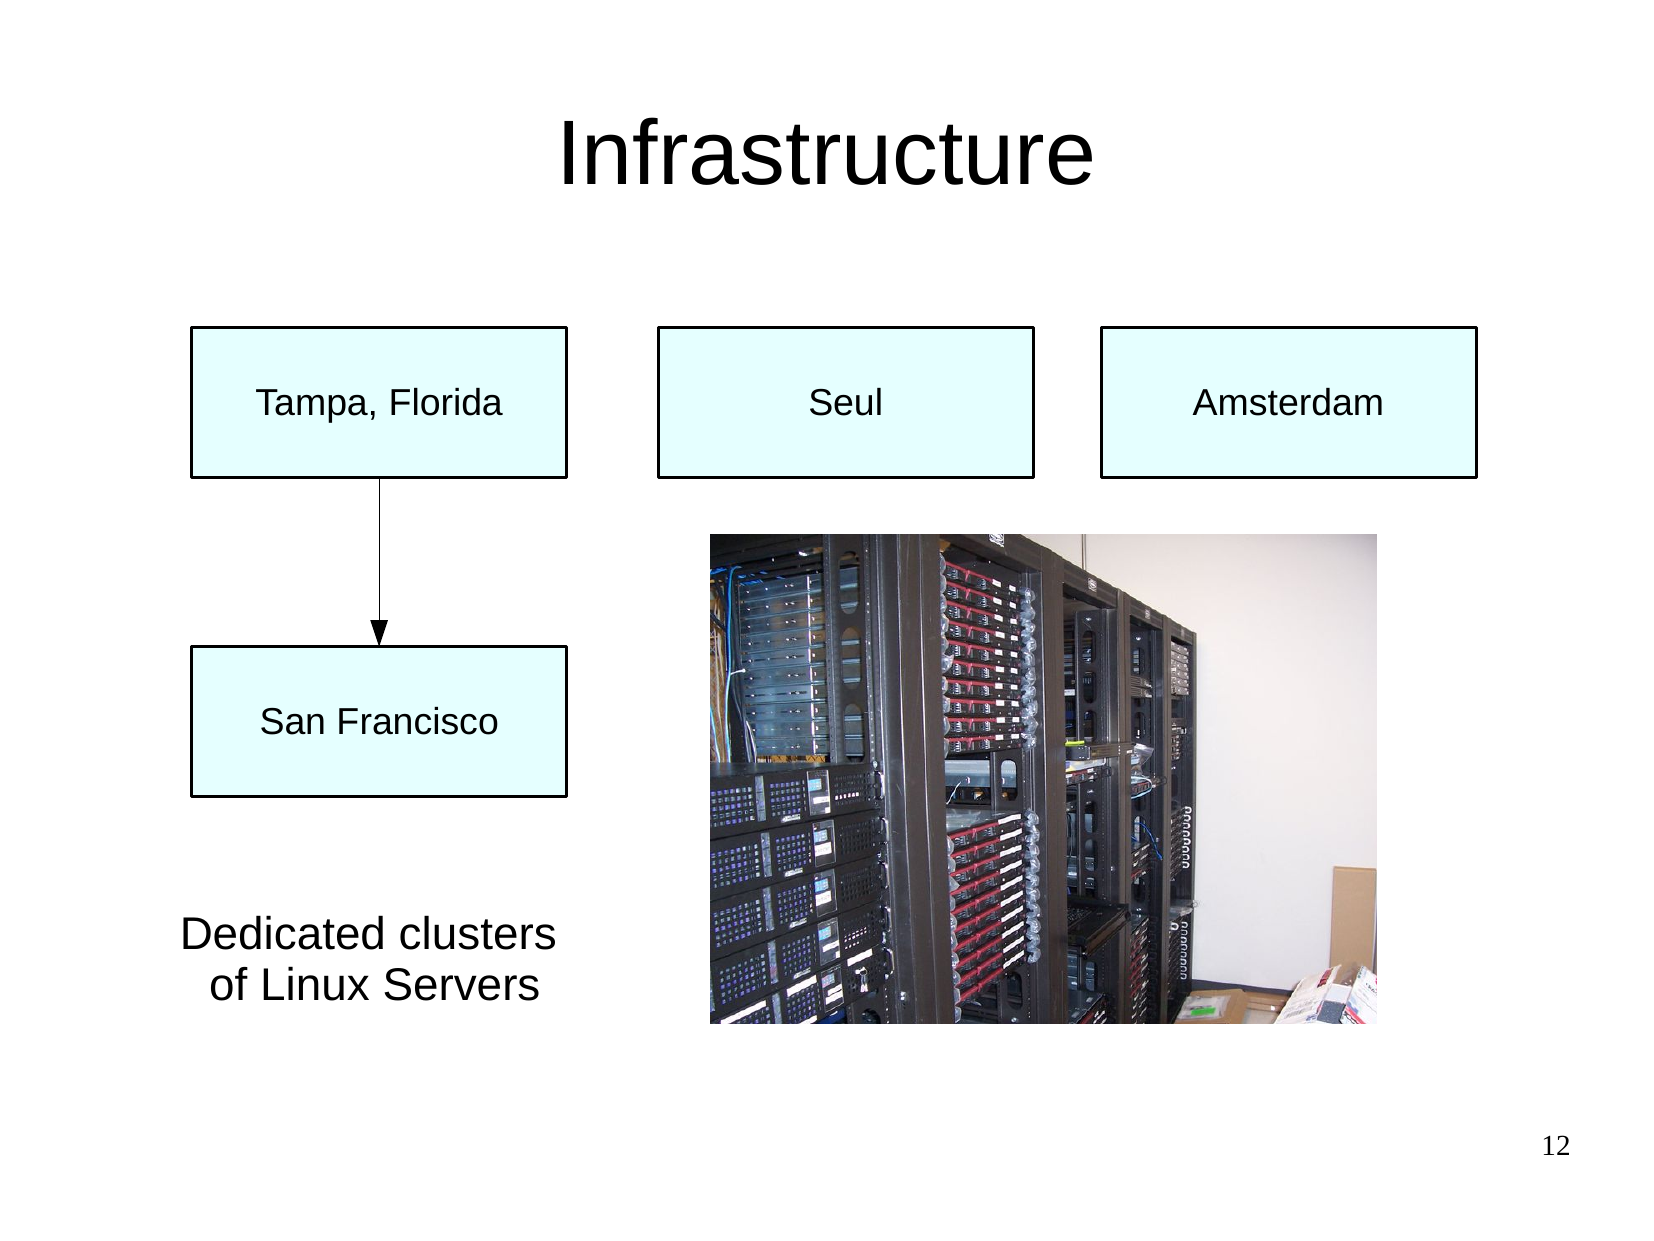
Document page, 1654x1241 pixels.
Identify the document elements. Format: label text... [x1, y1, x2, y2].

text_box Tampa, Florida [191, 327, 567, 478]
text_box San Francisco [191, 646, 567, 797]
picture [710, 534, 1377, 1025]
title Infrastructure [82, 56, 1571, 250]
text_box Dedicated clusters of Linux Servers [90, 900, 660, 1018]
text_box Seul [658, 327, 1034, 478]
text_box Amsterdam [1101, 327, 1477, 478]
